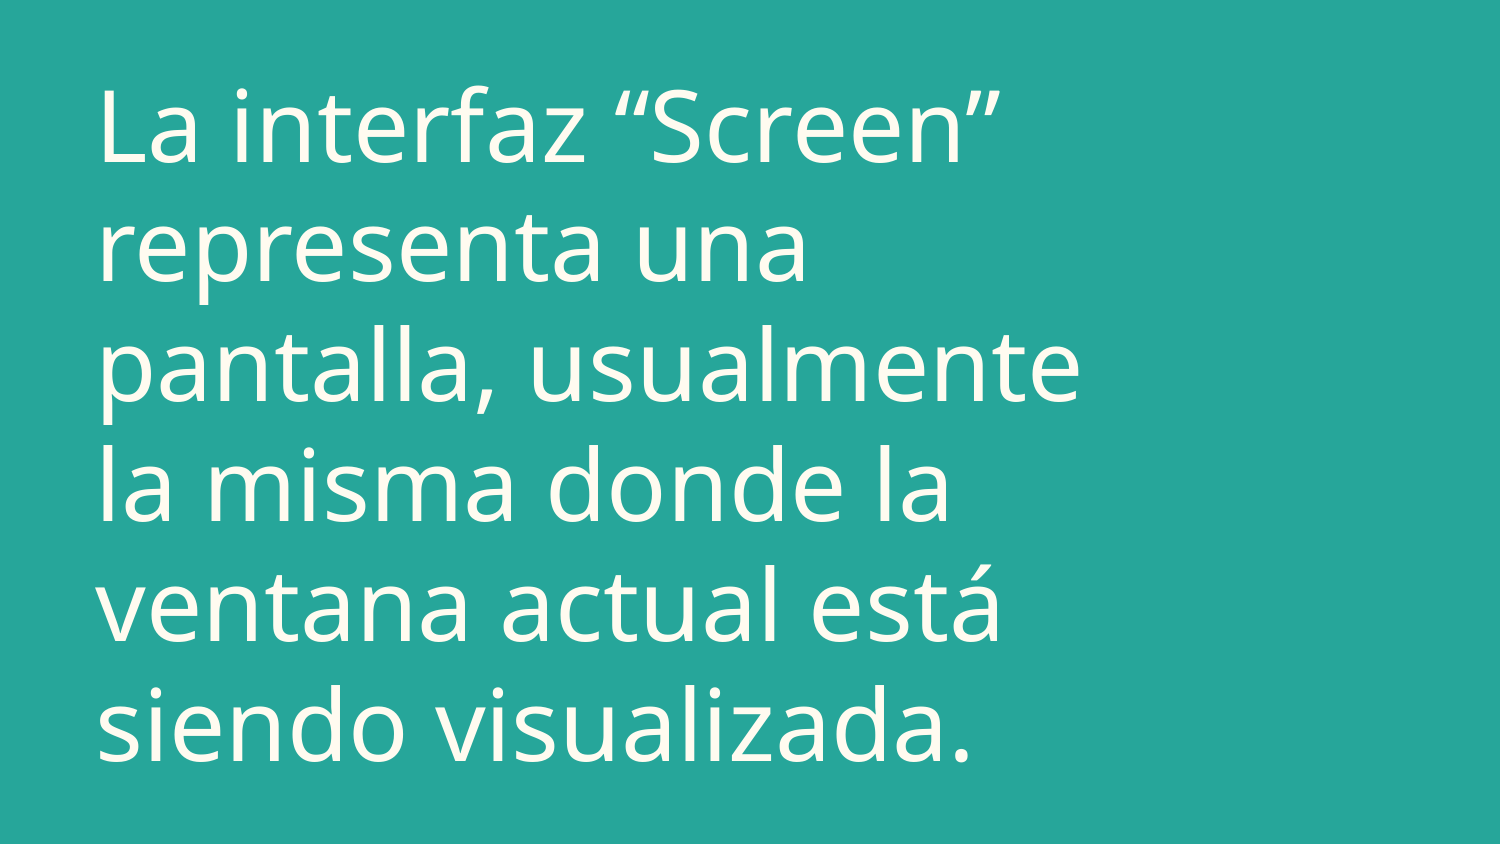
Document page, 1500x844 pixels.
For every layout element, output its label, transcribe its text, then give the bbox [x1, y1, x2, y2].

title La interfaz “Screen” representa una pantalla, usualmente la misma donde la ventana actual está siendo visualizada. [80, 86, 1164, 758]
